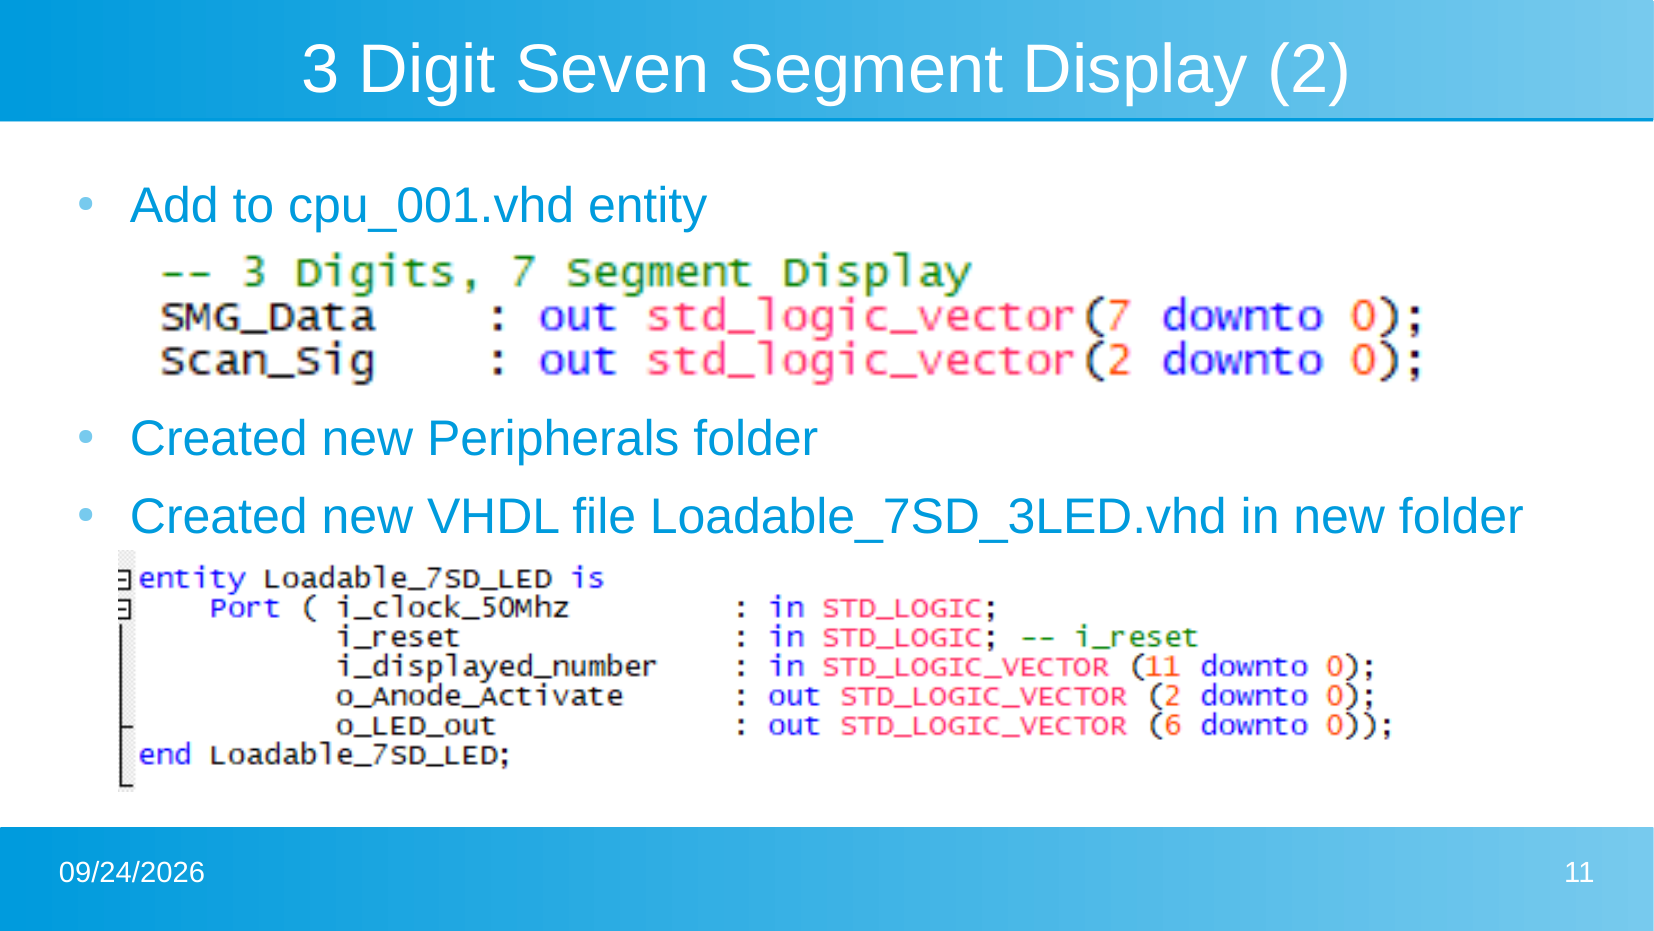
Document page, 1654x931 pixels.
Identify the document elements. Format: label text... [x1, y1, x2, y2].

picture [118, 550, 1419, 792]
picture [140, 240, 1460, 413]
list Add to cpu_001.vhd entity Created new Peripherals folder Created new VHDL file Loadable_7SD_3LED.vhd in new folder [59, 177, 1595, 768]
title 3 Digit Seven Segment Display (2) [59, 29, 1595, 108]
